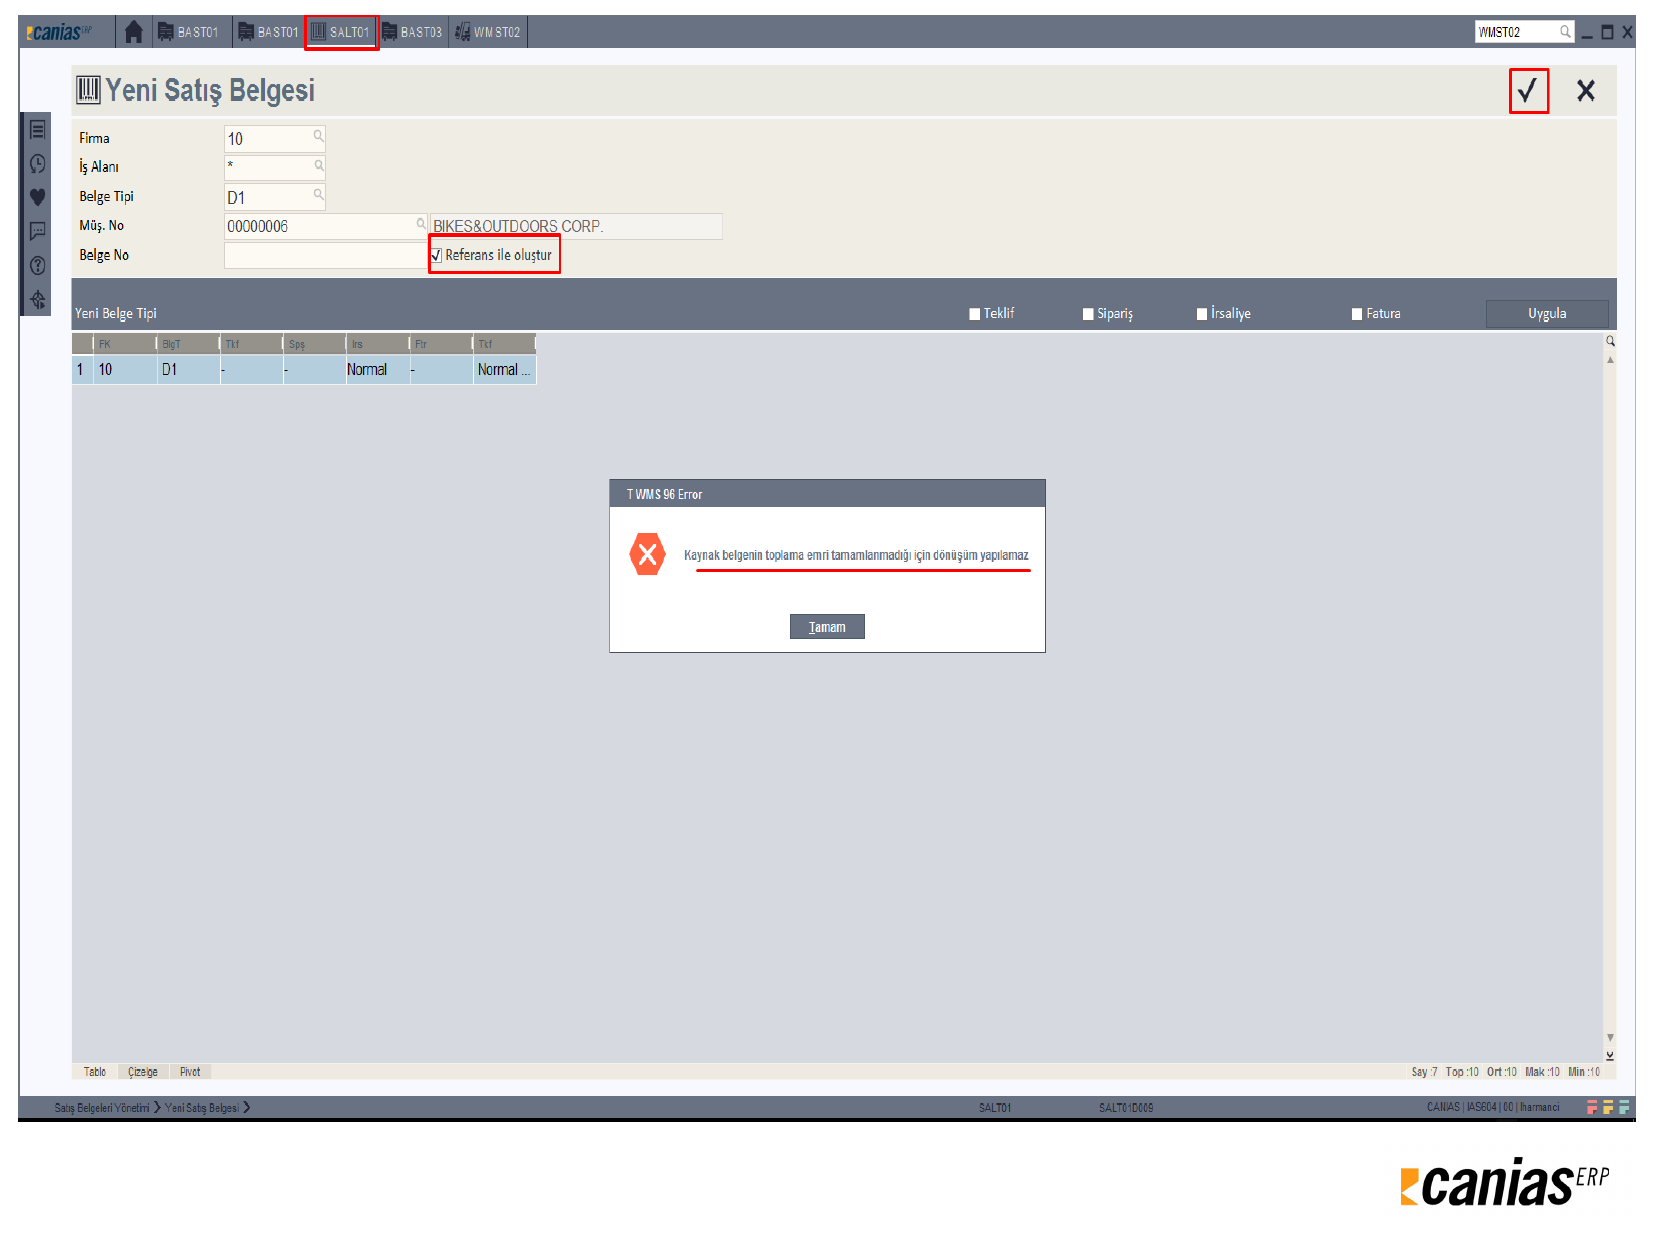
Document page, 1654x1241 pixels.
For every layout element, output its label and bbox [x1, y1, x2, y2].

picture [1375, 1139, 1635, 1223]
picture [18, 15, 1636, 1123]
